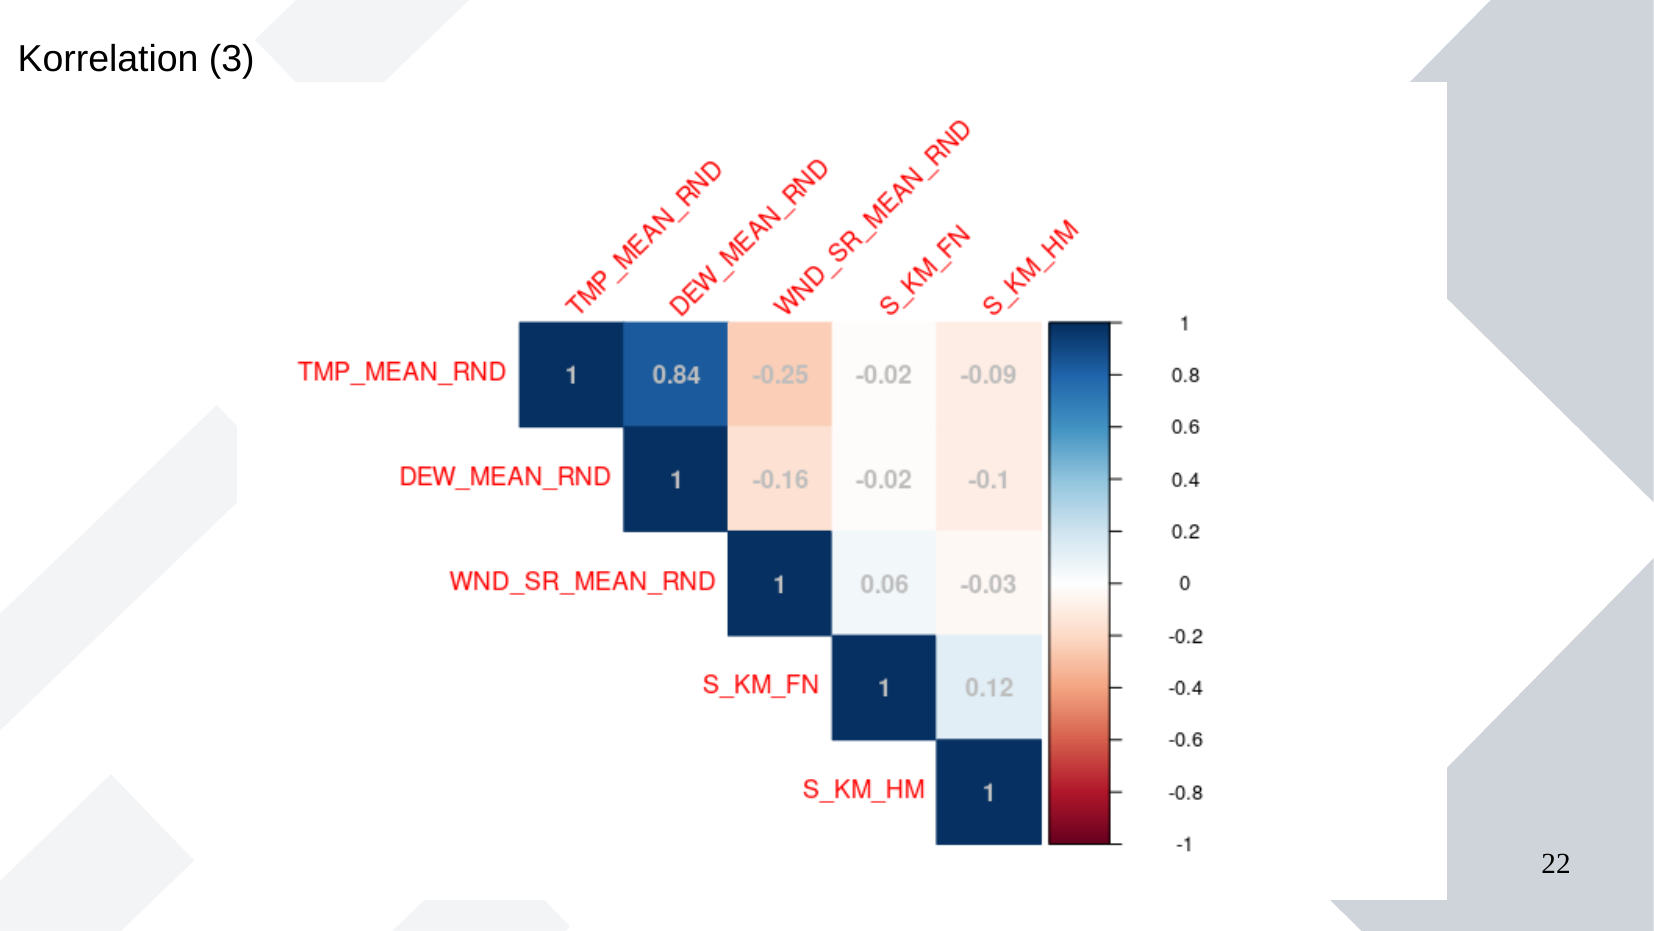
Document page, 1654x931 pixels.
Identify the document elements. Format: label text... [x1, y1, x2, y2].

picture [237, 82, 1447, 900]
title Korrelation (3) [17, 27, 1506, 89]
